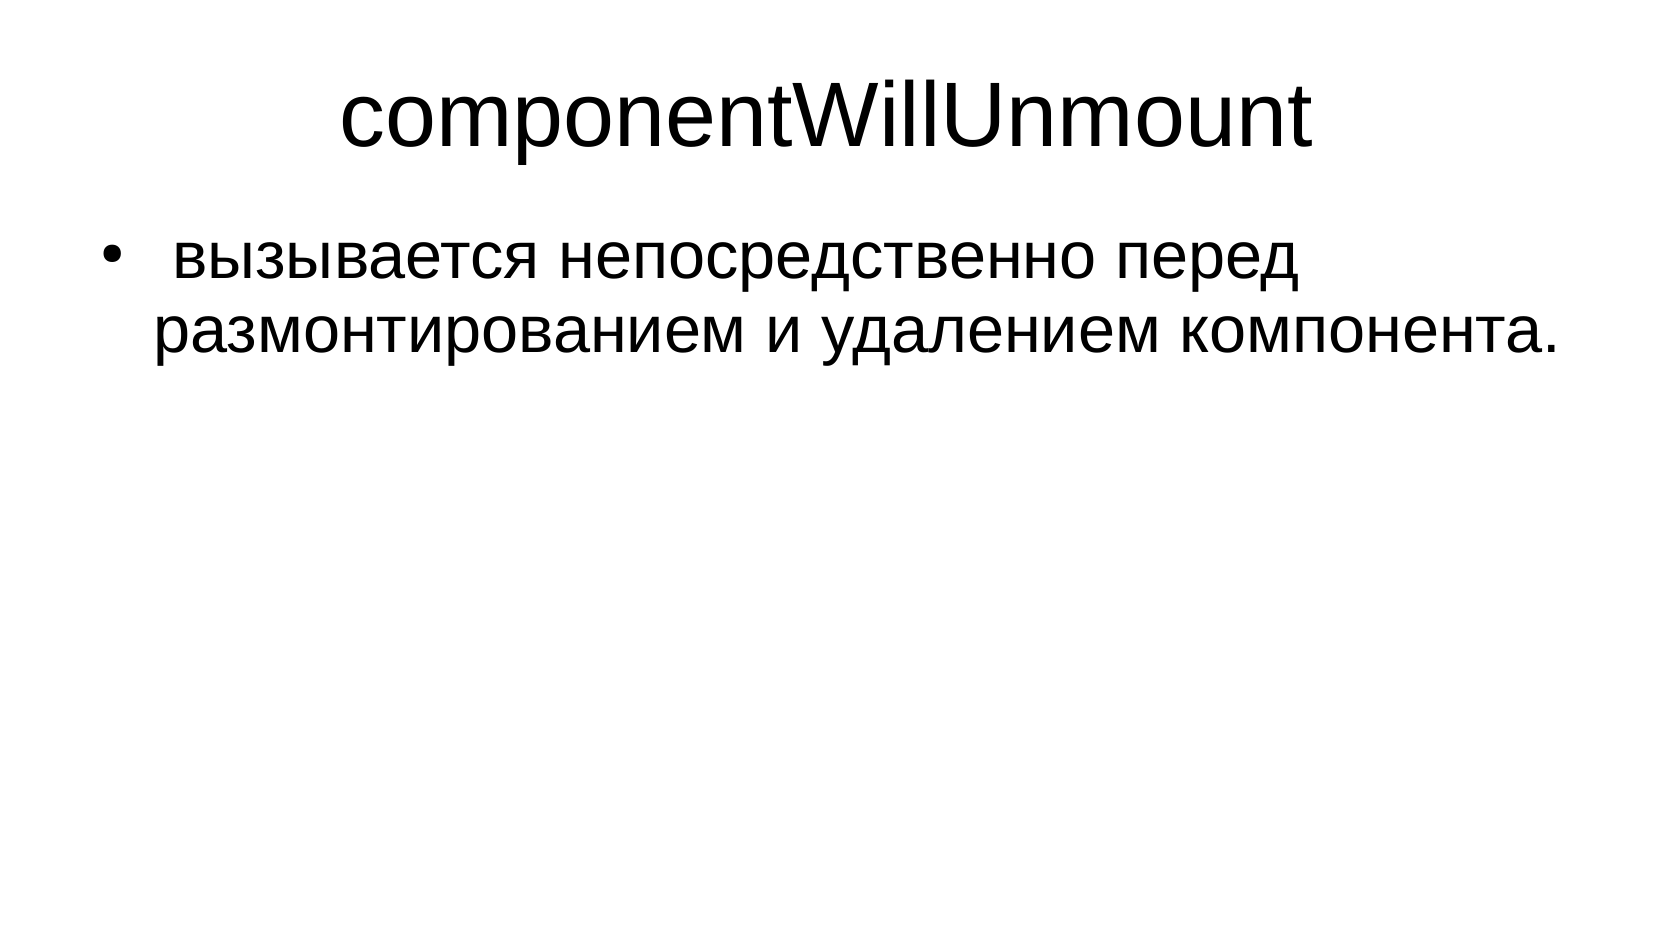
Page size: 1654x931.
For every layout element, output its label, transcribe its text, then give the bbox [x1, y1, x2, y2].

title componentWillUnmount [82, 37, 1571, 193]
list вызывается непосредственно перед размонтированием и удалением компонента. [82, 217, 1571, 758]
